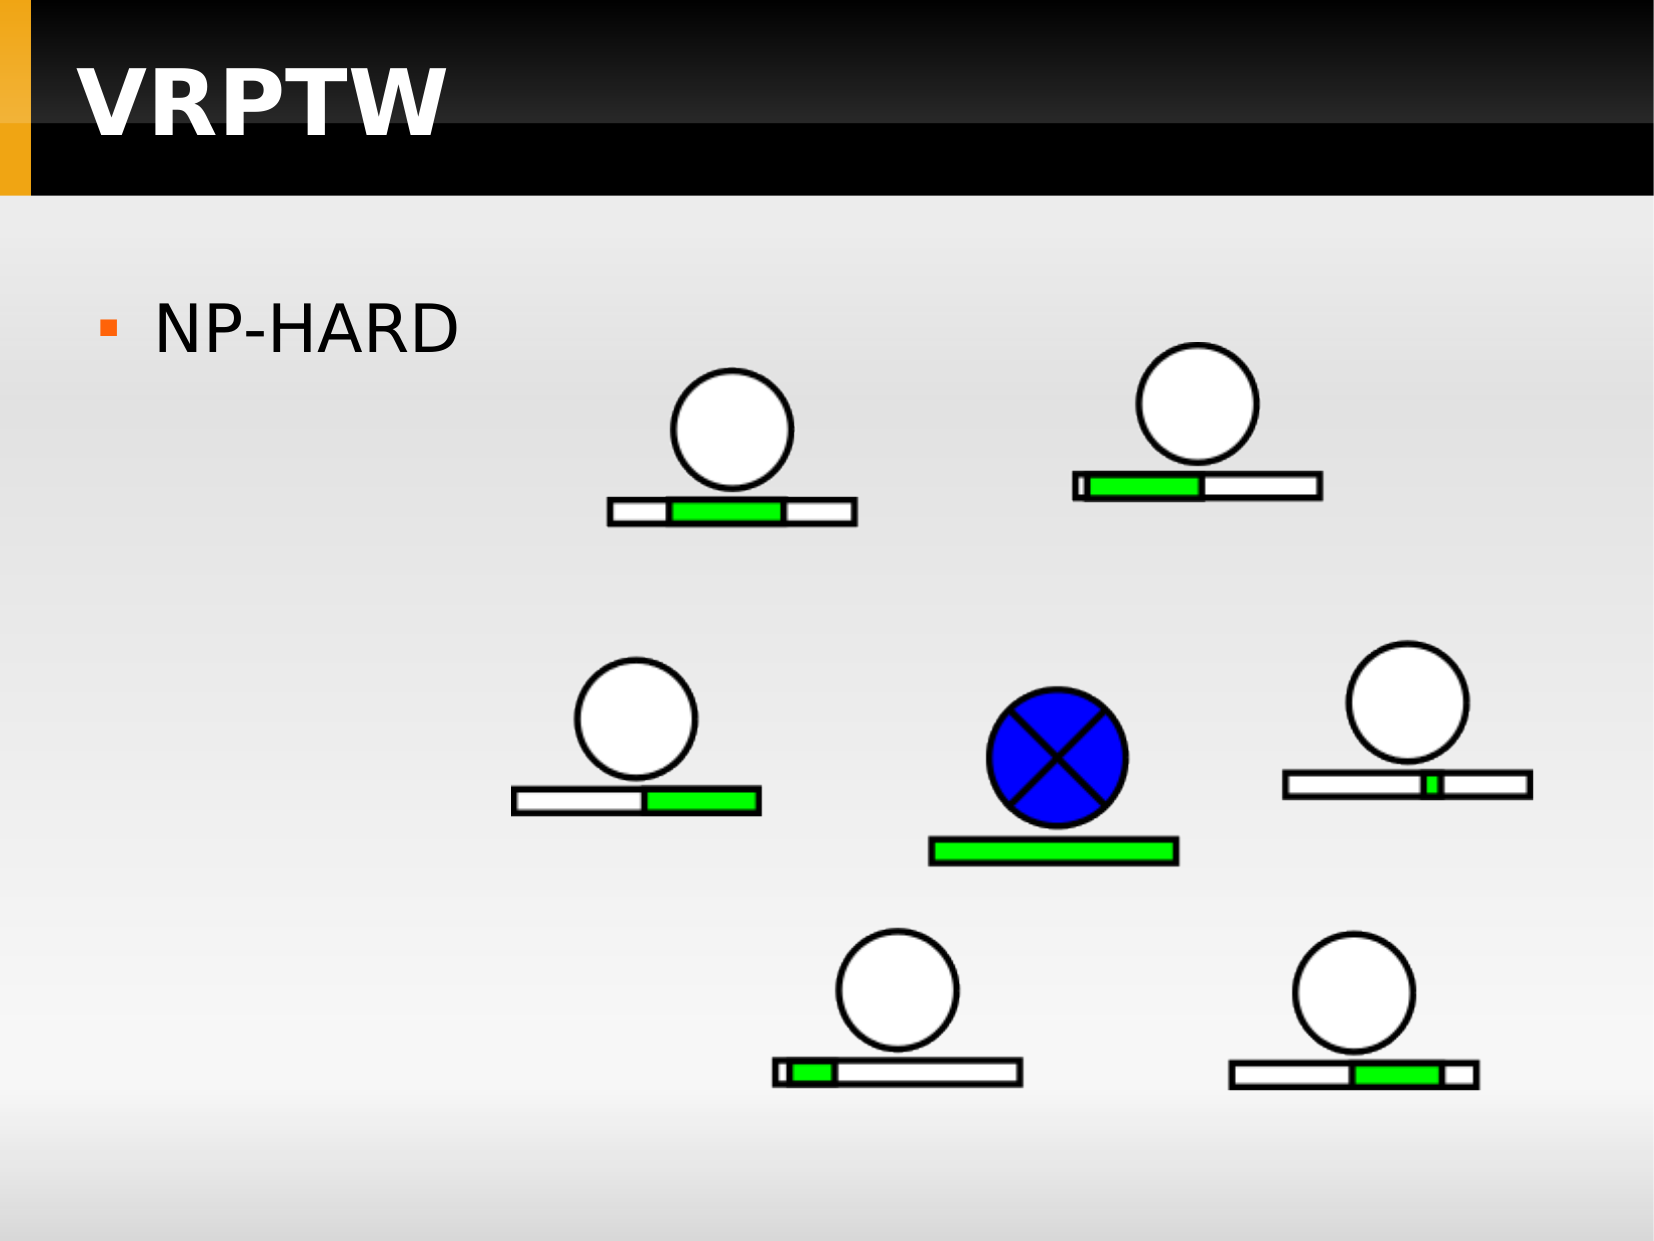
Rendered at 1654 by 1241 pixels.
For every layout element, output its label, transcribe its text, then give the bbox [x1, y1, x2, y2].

picture [0, 0, 1654, 1241]
title VRPTW [76, 0, 1565, 208]
list NP-HARD [82, 290, 1571, 1109]
